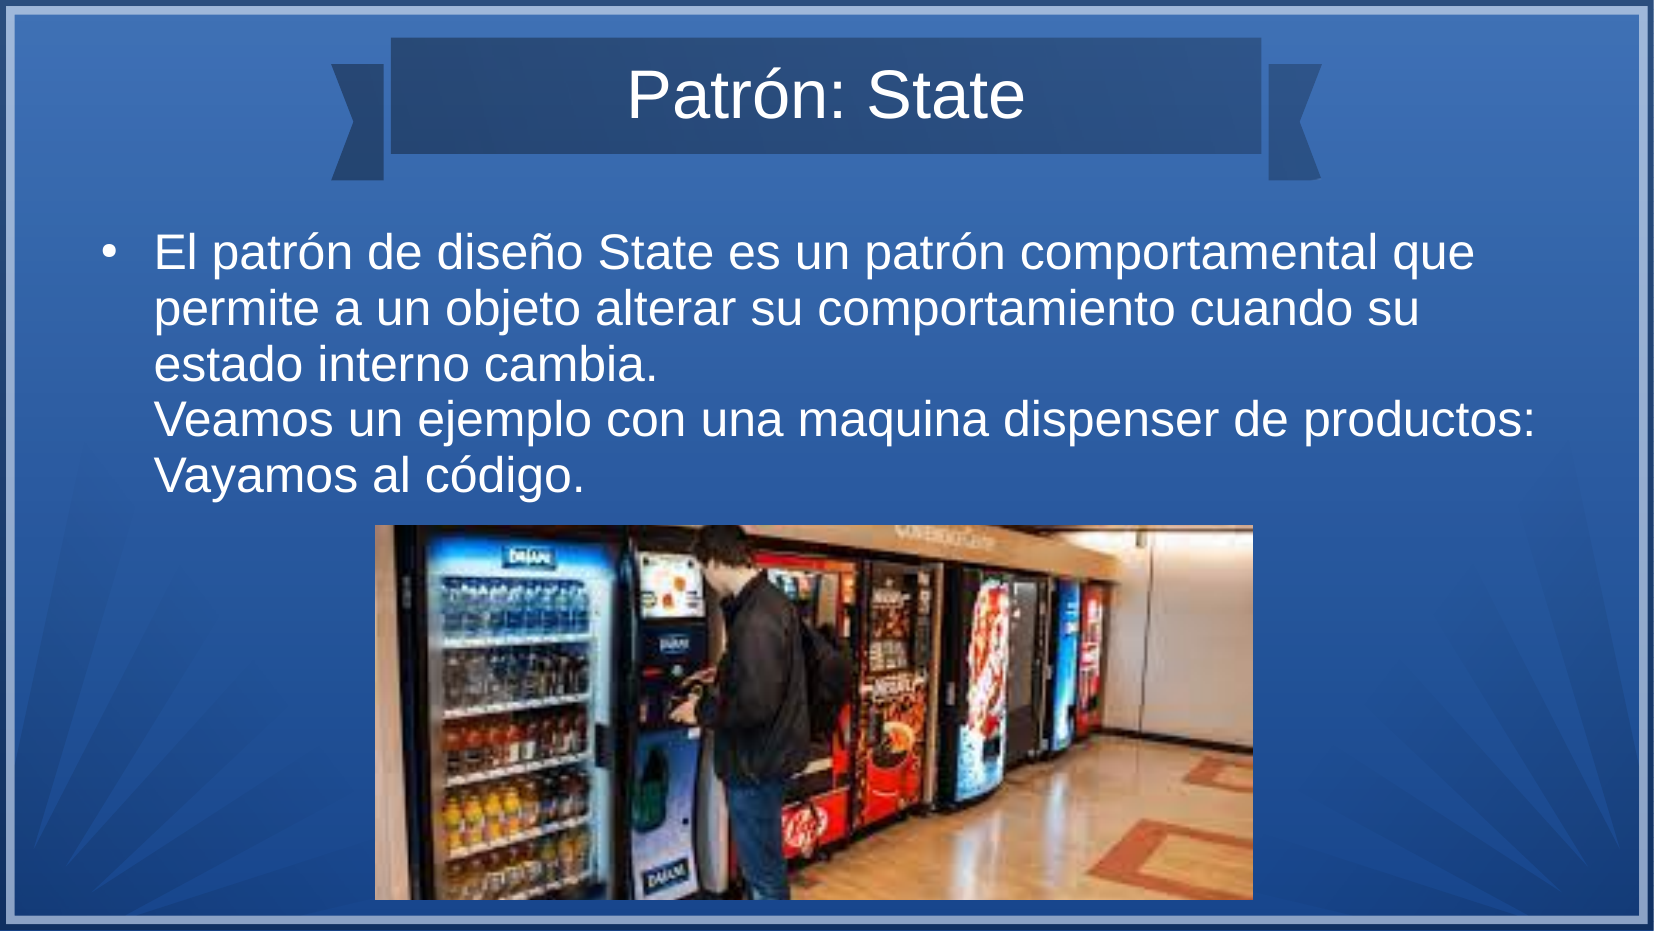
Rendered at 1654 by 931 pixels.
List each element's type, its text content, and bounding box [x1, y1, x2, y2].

picture [375, 525, 1275, 900]
title Patrón: State [389, 35, 1264, 154]
list El patrón de diseño State es un patrón comportamental que permite a un objeto alterar su comportamiento cuando su estado interno cambia. Veamos un ejemplo con una maquina dispenser de productos: Vayamos al código. [82, 224, 1571, 848]
